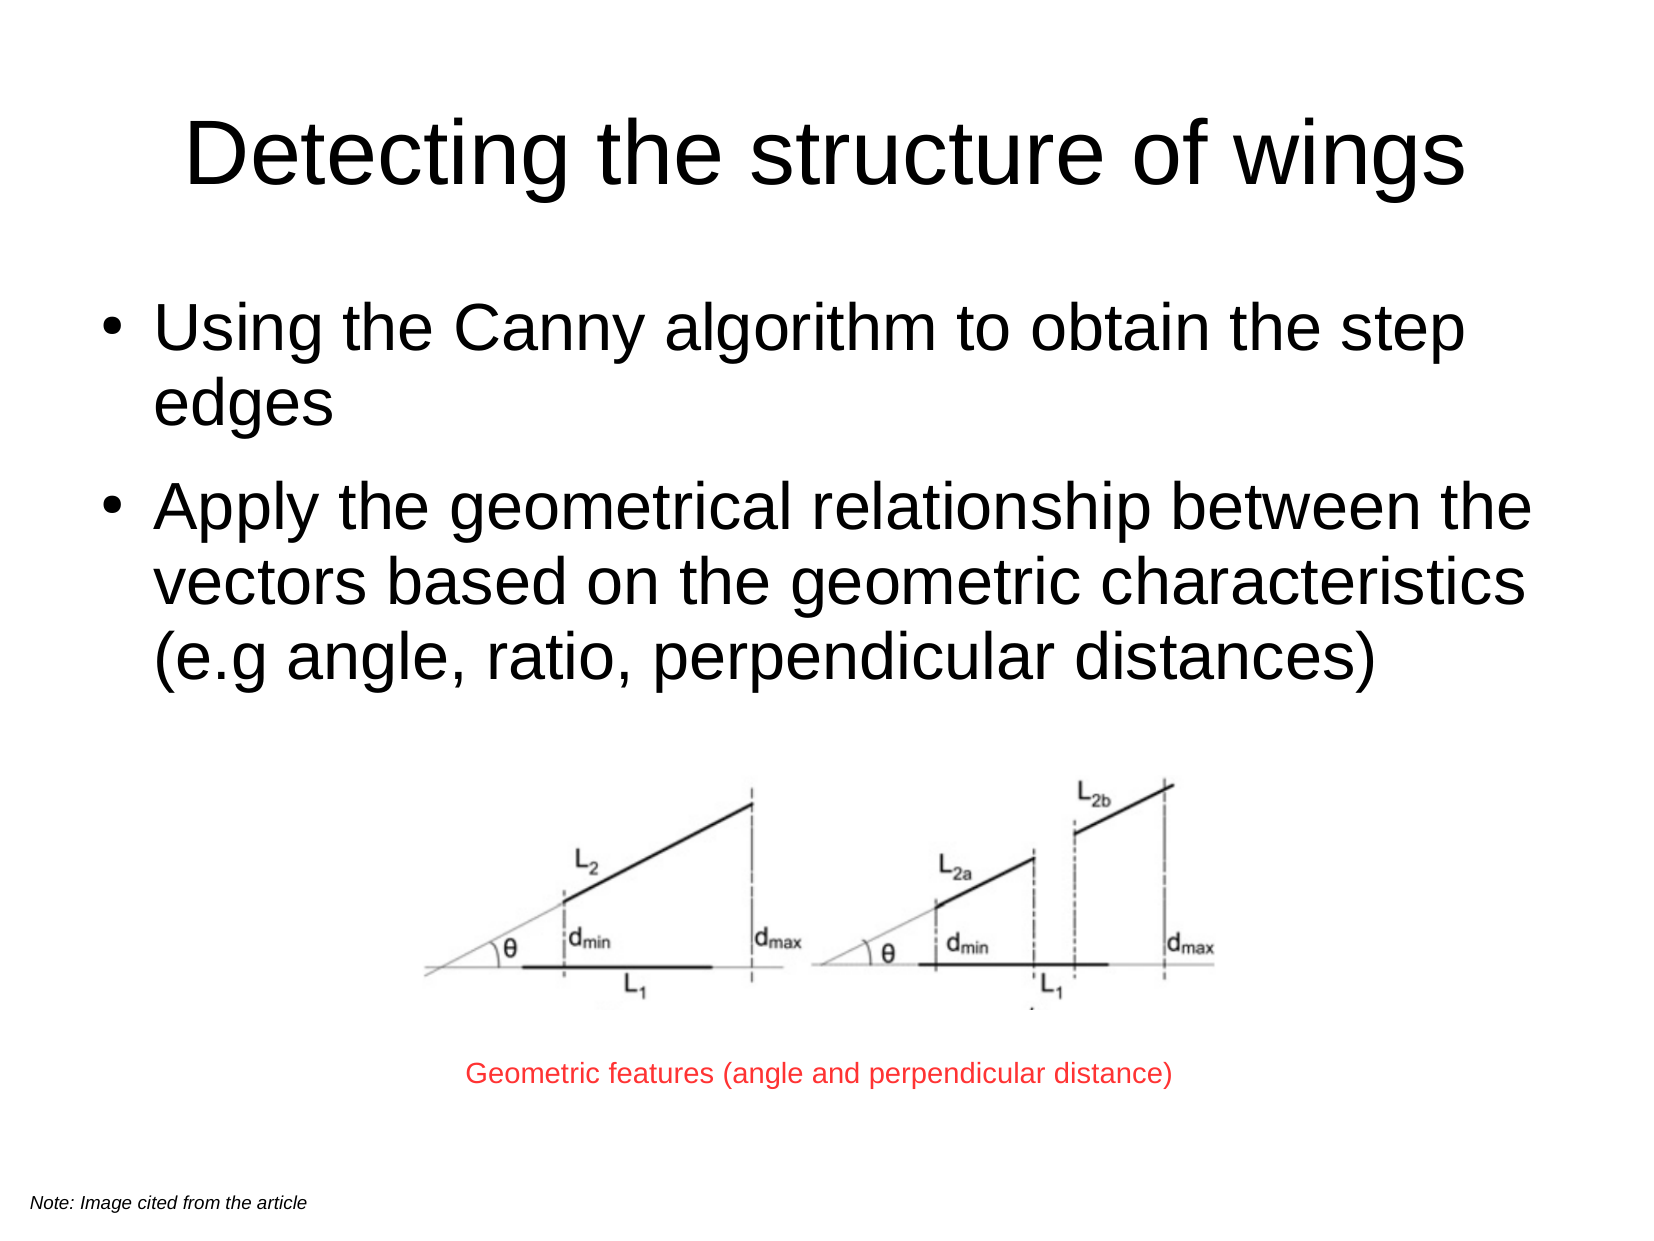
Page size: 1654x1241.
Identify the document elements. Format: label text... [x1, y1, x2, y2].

text_box Note: Image cited from the article [15, 1185, 323, 1221]
list Using the Canny algorithm to obtain the step edges Apply the geometrical relationship between the vectors based on the geometric characteristics (e.g angle, ratio, perpendicular distances) [82, 290, 1571, 1010]
text_box Geometric features (angle and perpendicular distance) [450, 1050, 1189, 1098]
title Detecting the structure of wings [82, 49, 1571, 257]
picture [388, 724, 1276, 1010]
